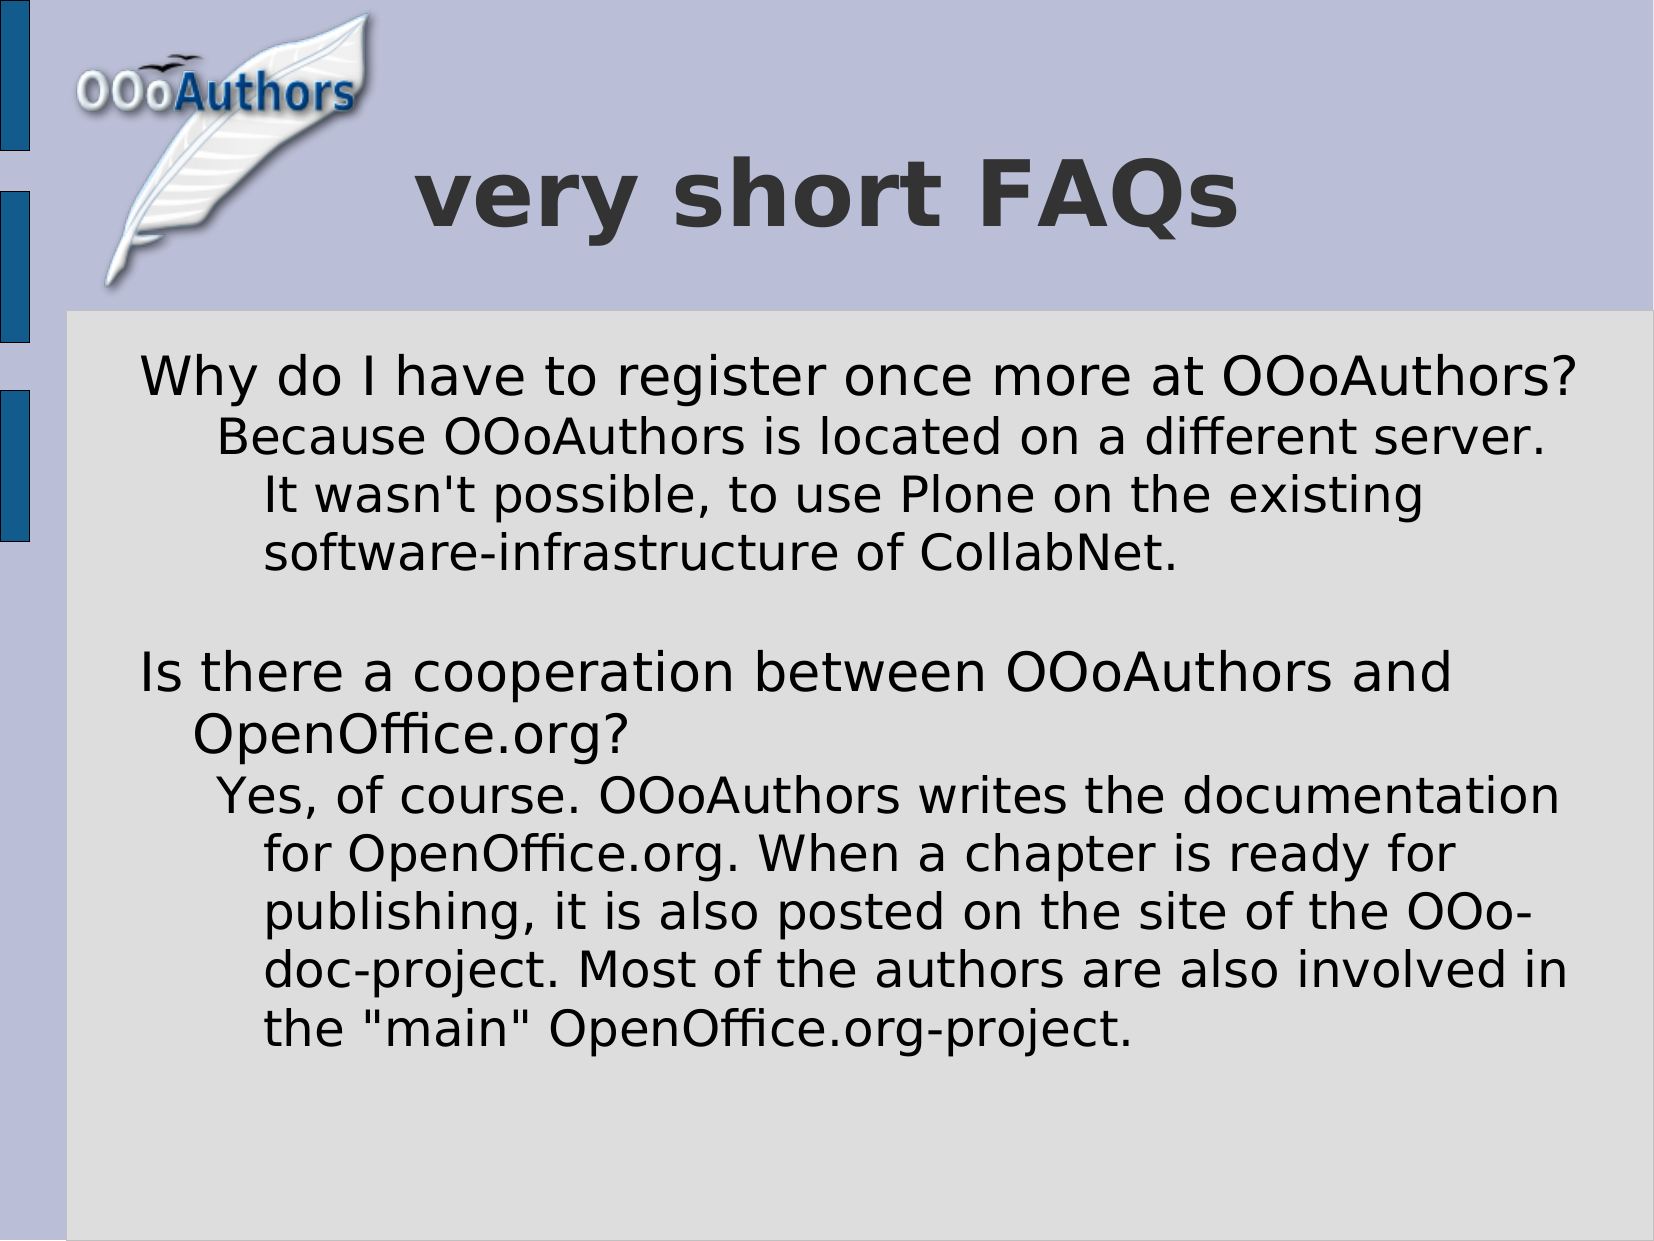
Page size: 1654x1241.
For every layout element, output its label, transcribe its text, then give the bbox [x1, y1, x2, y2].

list Why do I have to register once more at OOoAuthors? Because OOoAuthors is located on a different server. It wasn't possible, to use Plone on the existing software-infrastructure of CollabNet. Is there a cooperation between OOoAuthors and OpenOffice.org? Yes, of course. OOoAuthors writes the documentation for OpenOffice.org. When a chapter is ready for publishing, it is also posted on the site of the OOo-doc-project. Most of the authors are also involved in the "main" OpenOffice.org-project. [121, 344, 1595, 1127]
picture [64, 0, 384, 302]
title very short FAQs [121, 91, 1534, 299]
